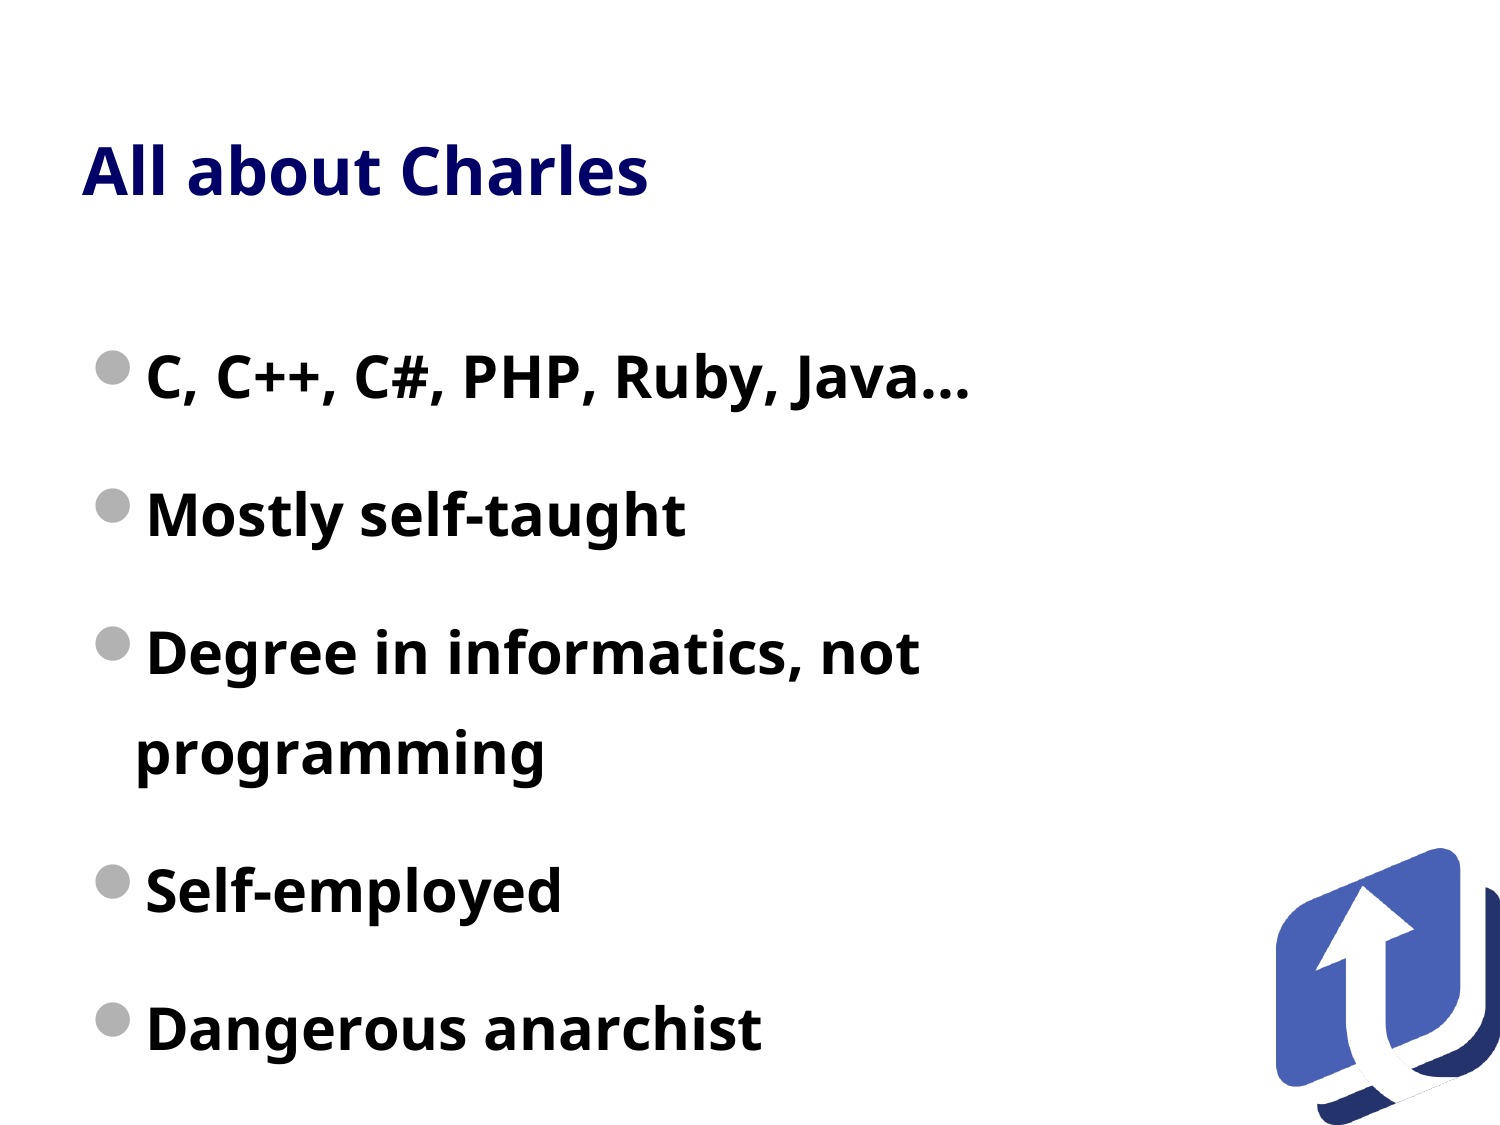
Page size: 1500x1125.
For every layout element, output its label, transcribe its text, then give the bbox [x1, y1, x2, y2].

title All about Charles [74, 97, 1423, 242]
picture [1276, 848, 1500, 1125]
list C, C++, C#, PHP, Ruby, Java... Mostly self-taught Degree in informatics, not programming Self-employed Dangerous anarchist [74, 307, 1273, 1085]
